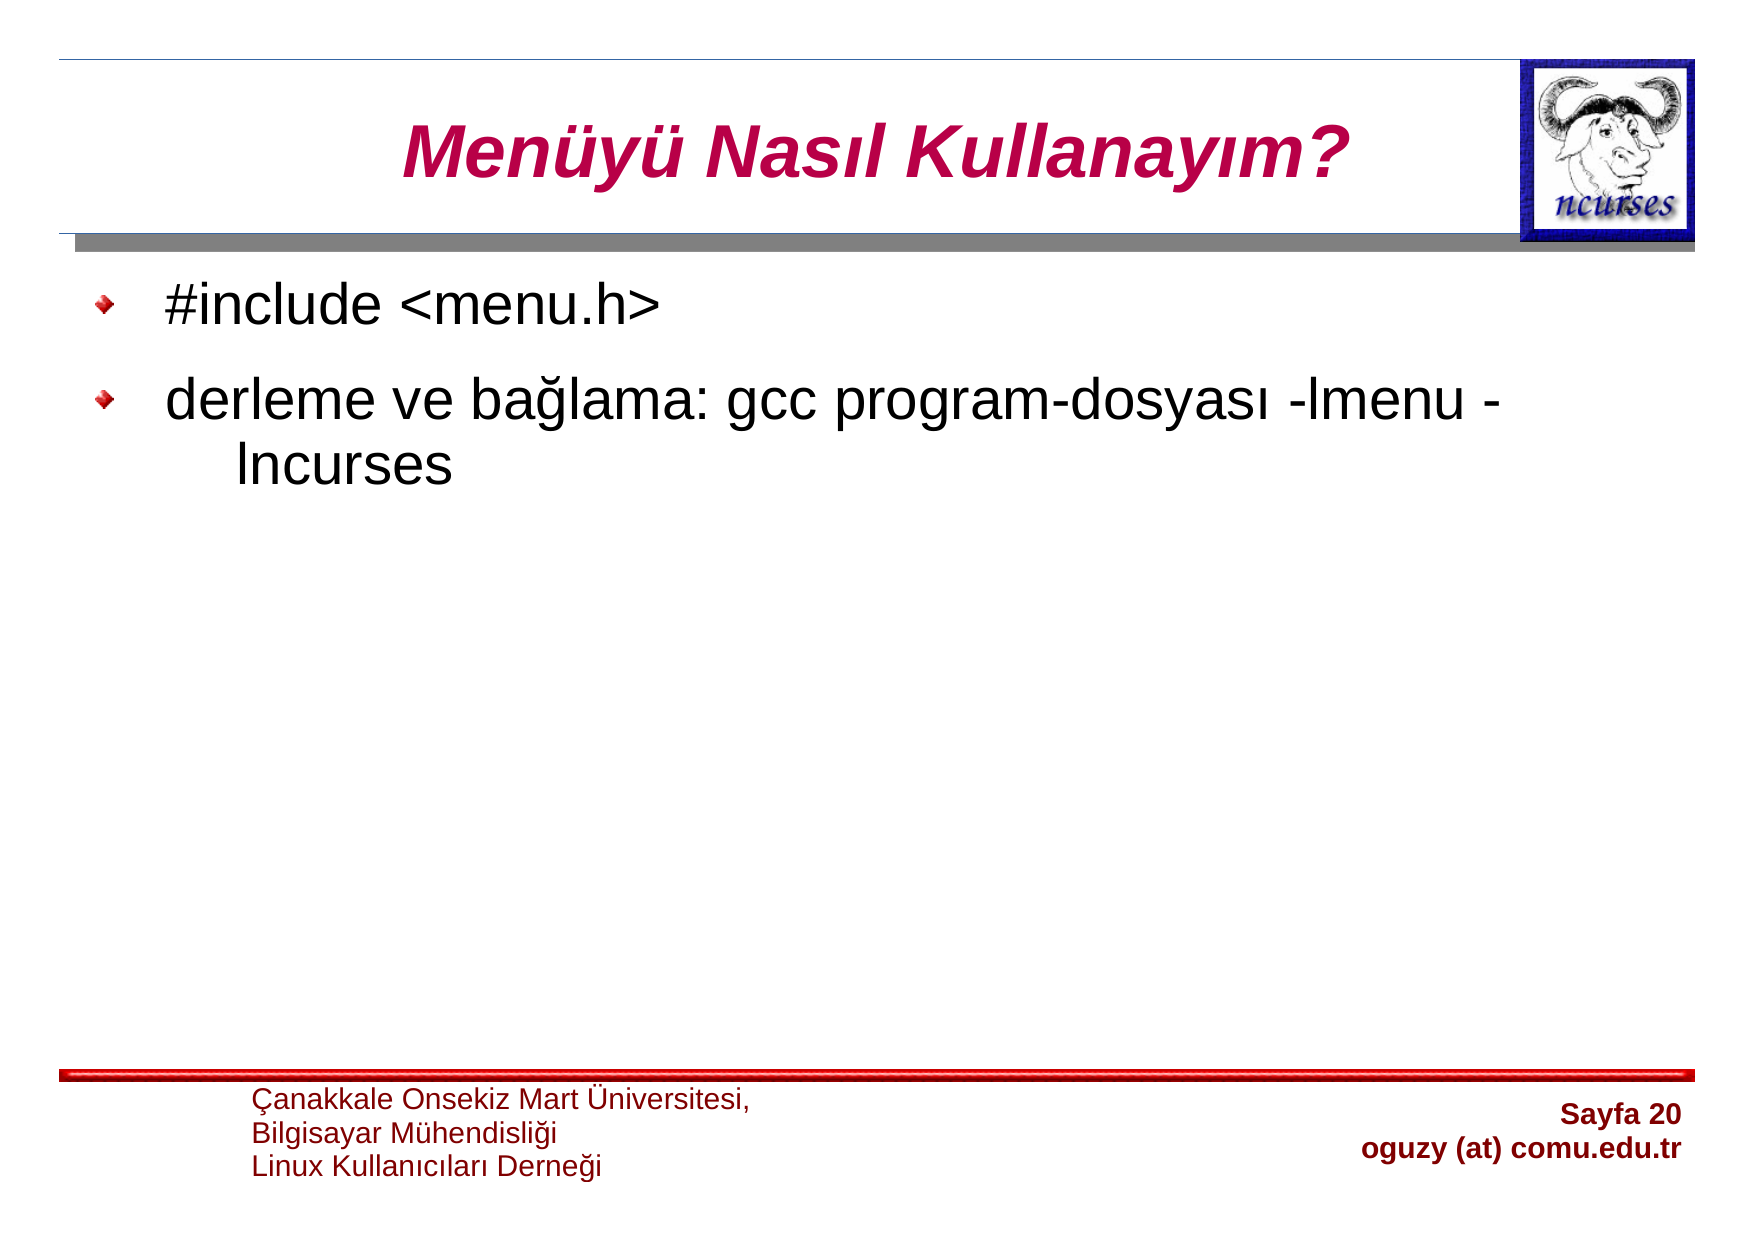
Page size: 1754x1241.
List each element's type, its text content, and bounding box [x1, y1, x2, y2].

picture [59, 1069, 1695, 1082]
list #include <menu.h> derleme ve bağlama: gcc program-dosyası -lmenu -lncurses [71, 272, 1695, 1055]
title Menüyü Nasıl Kullanayım? [59, 59, 1695, 244]
